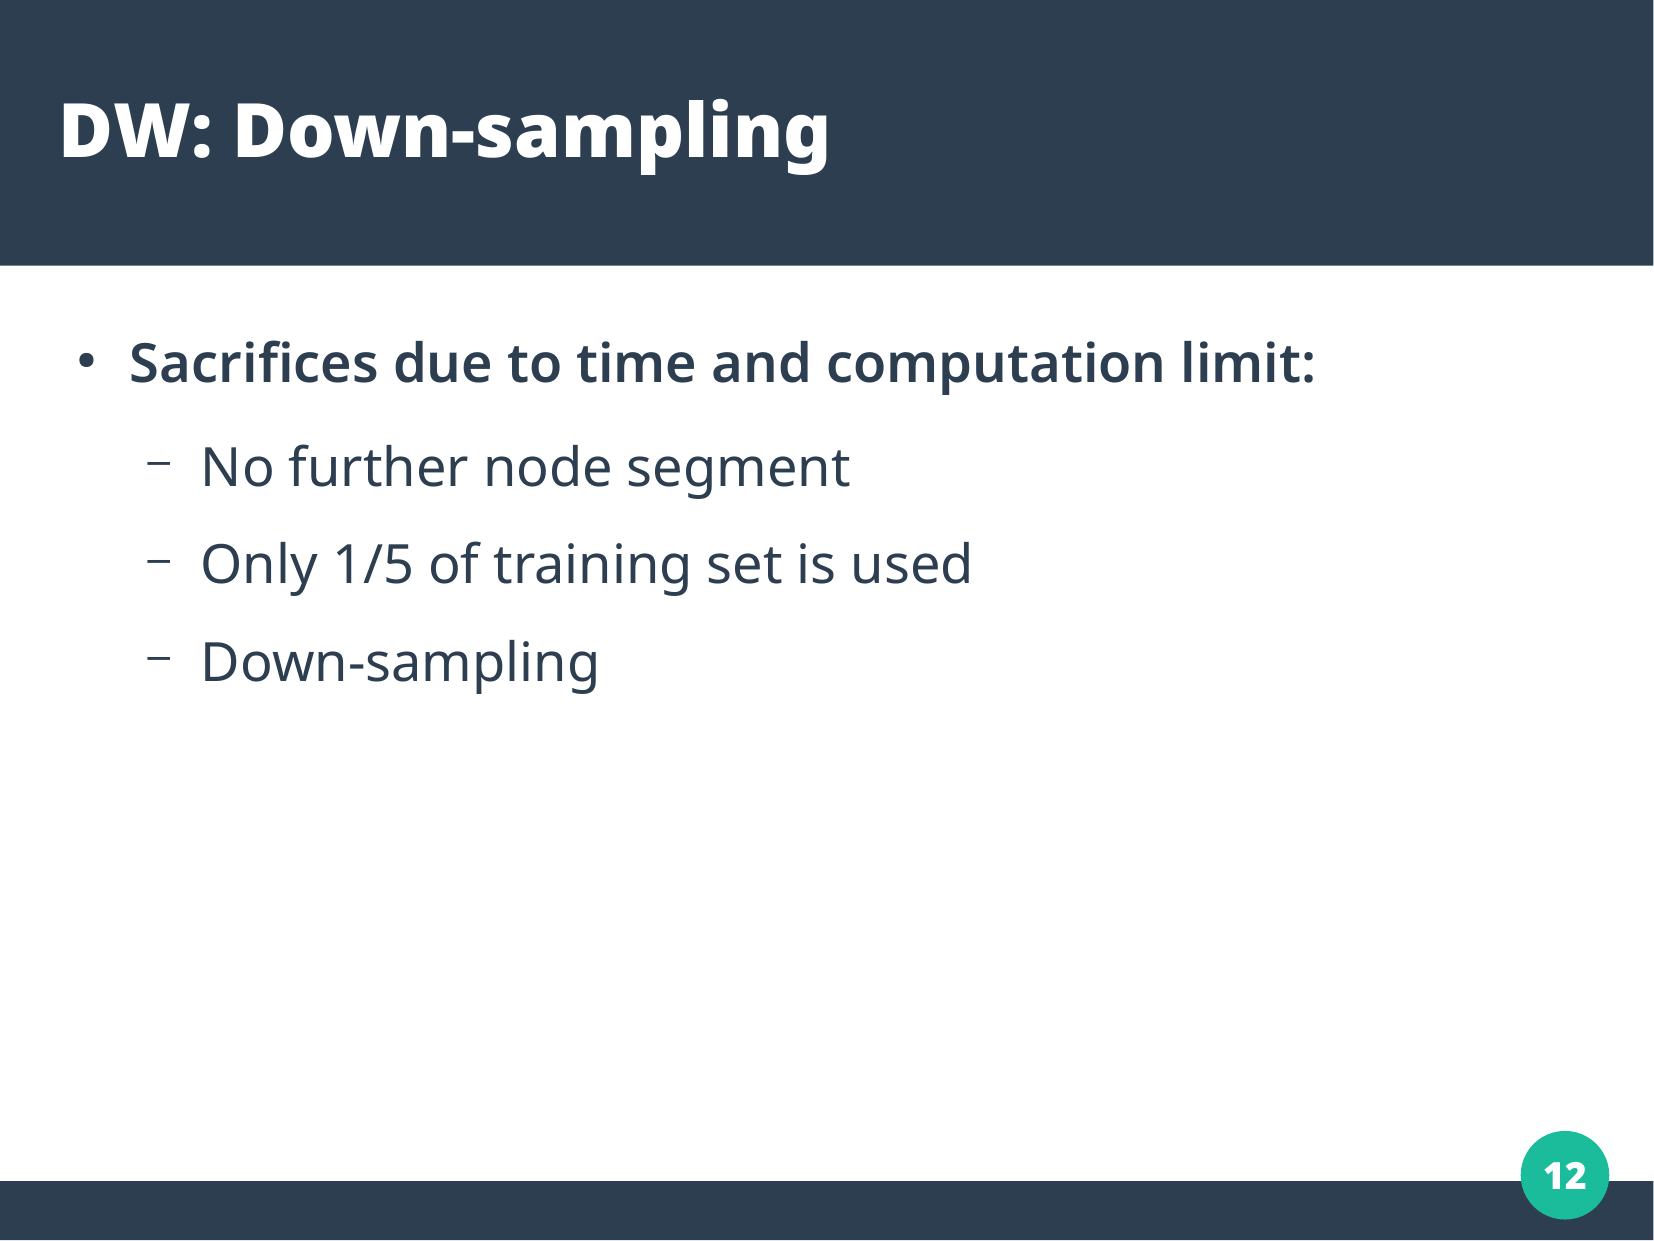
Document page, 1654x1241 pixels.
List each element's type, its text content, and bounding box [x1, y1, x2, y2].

list Sacrifices due to time and computation limit: No further node segment Only 1/5 of training set is used Down-sampling [59, 324, 1595, 1152]
title DW: Down-sampling [59, 49, 1595, 207]
